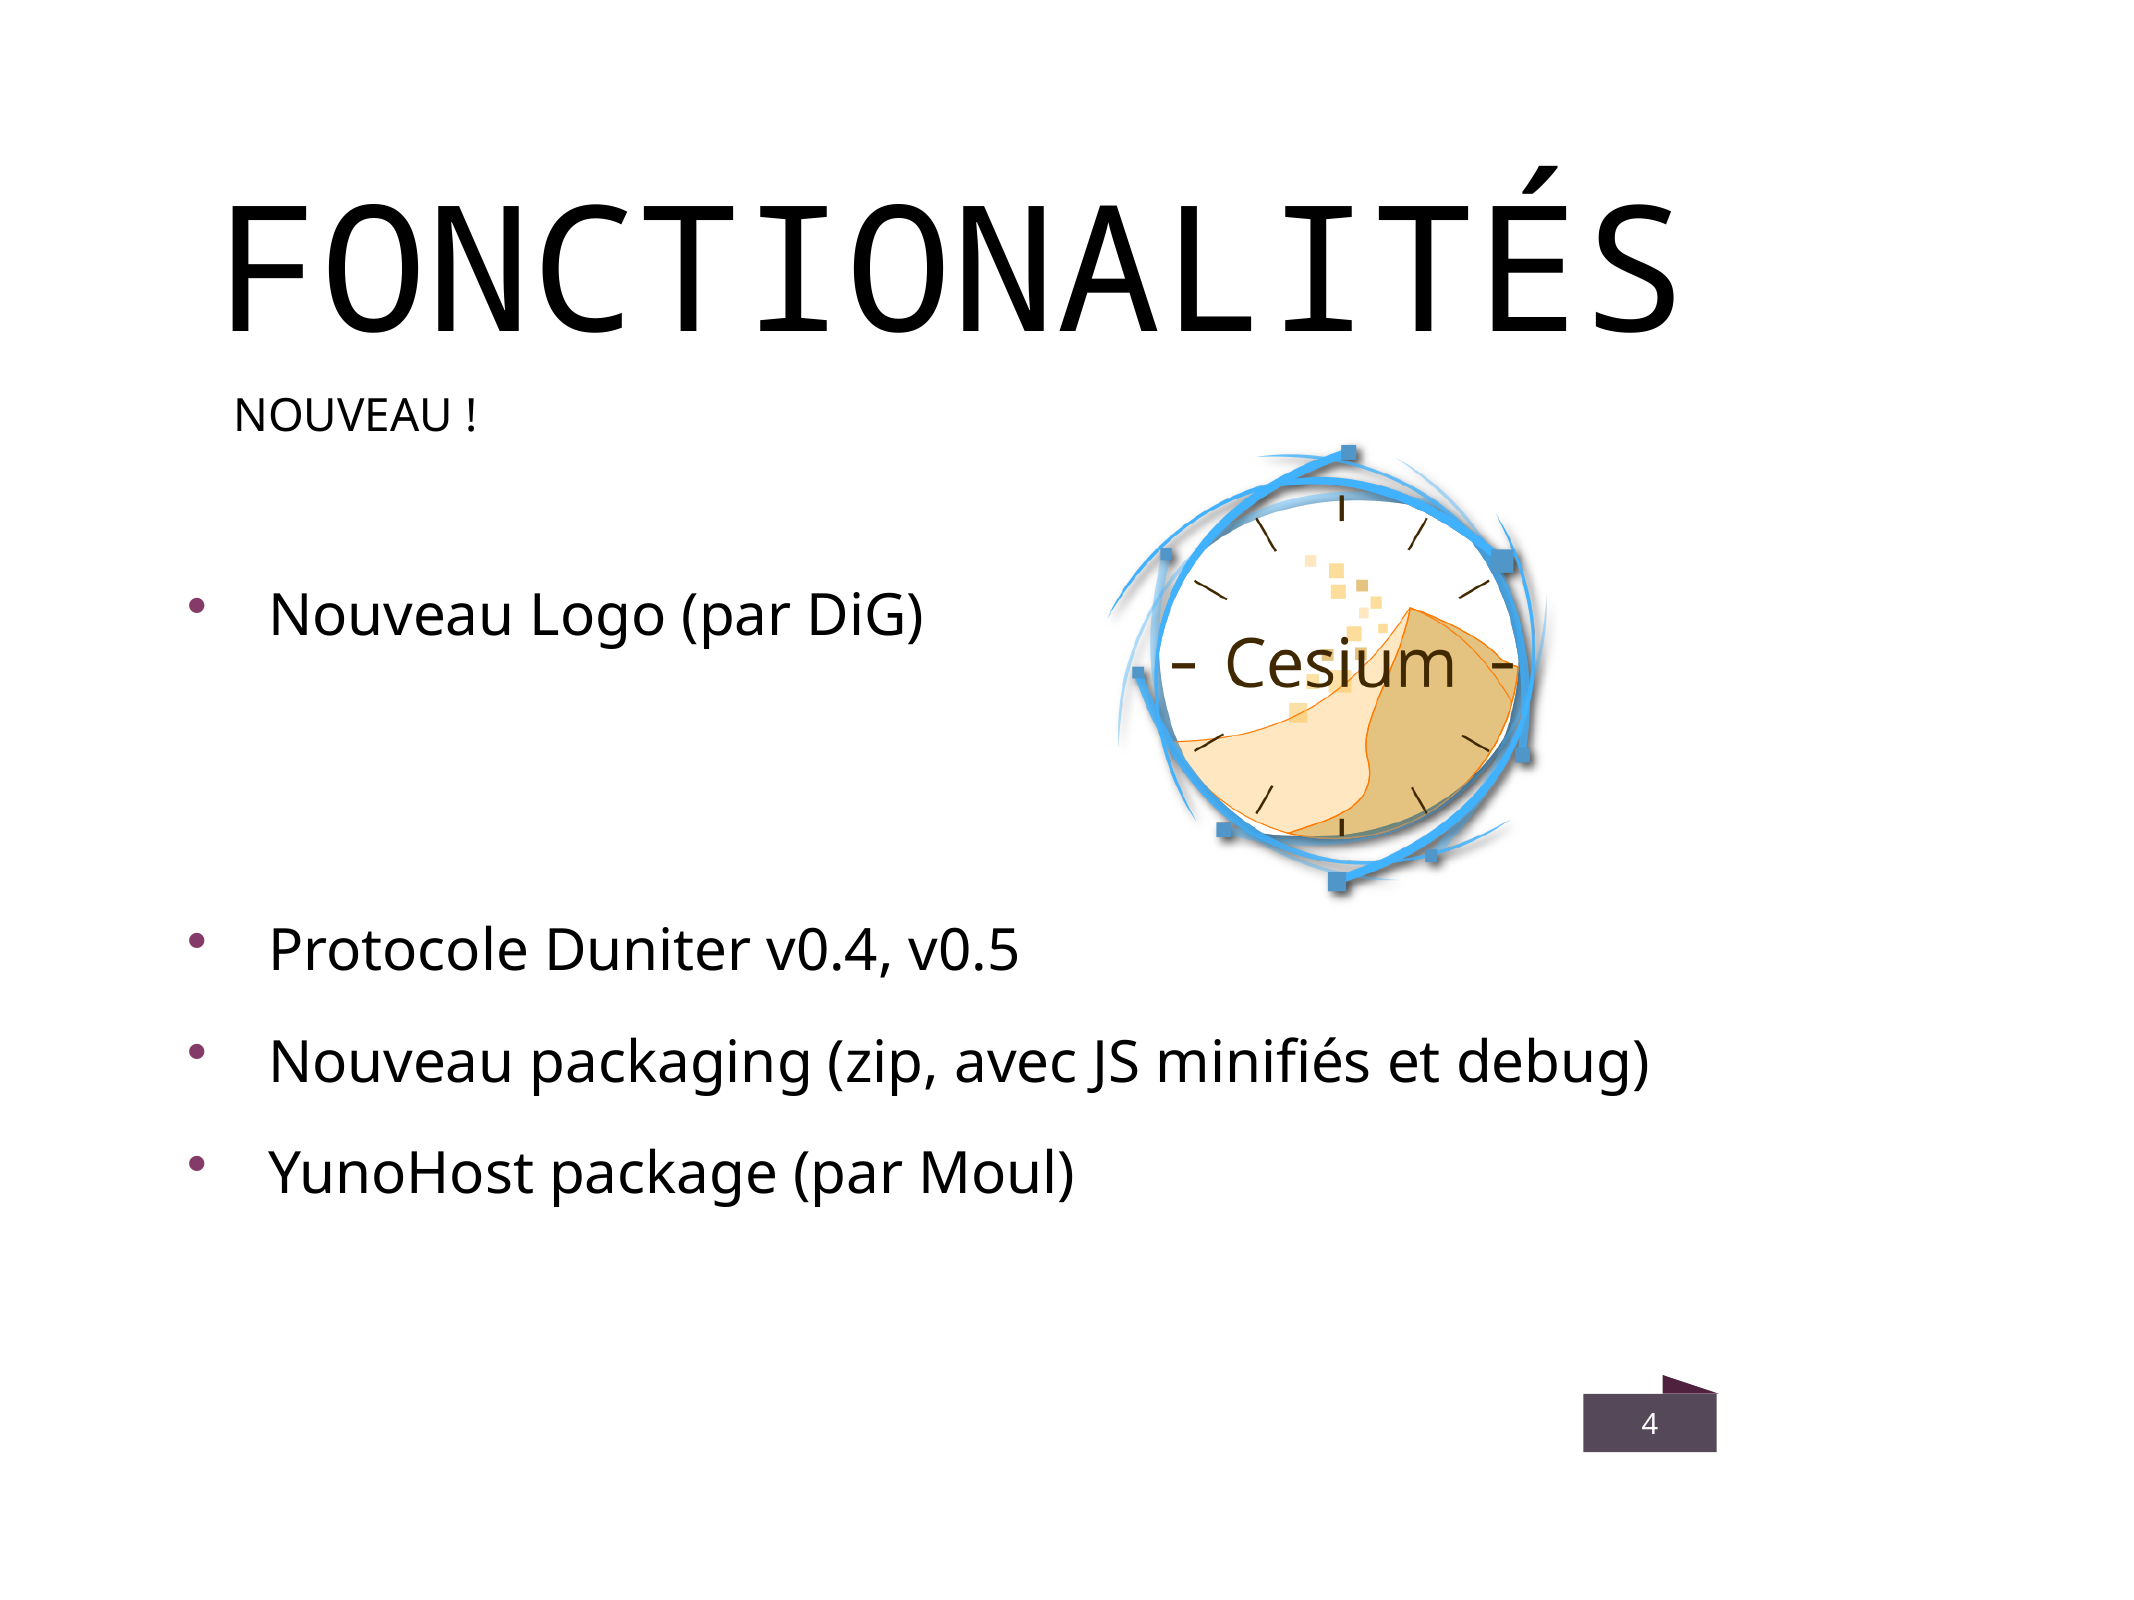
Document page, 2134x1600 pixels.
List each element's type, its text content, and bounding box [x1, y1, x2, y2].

list Nouveau ! [225, 370, 1063, 457]
title Fonctionalités [208, 120, 1925, 403]
list 4 [1583, 1393, 1717, 1453]
list Nouveau Logo (par DiG) Protocole Duniter v0.4, v0.5 Nouveau packaging (zip, avec JS minifiés et debug) YunoHost package (par Moul) [126, 568, 2007, 1318]
picture [1098, 436, 1571, 910]
